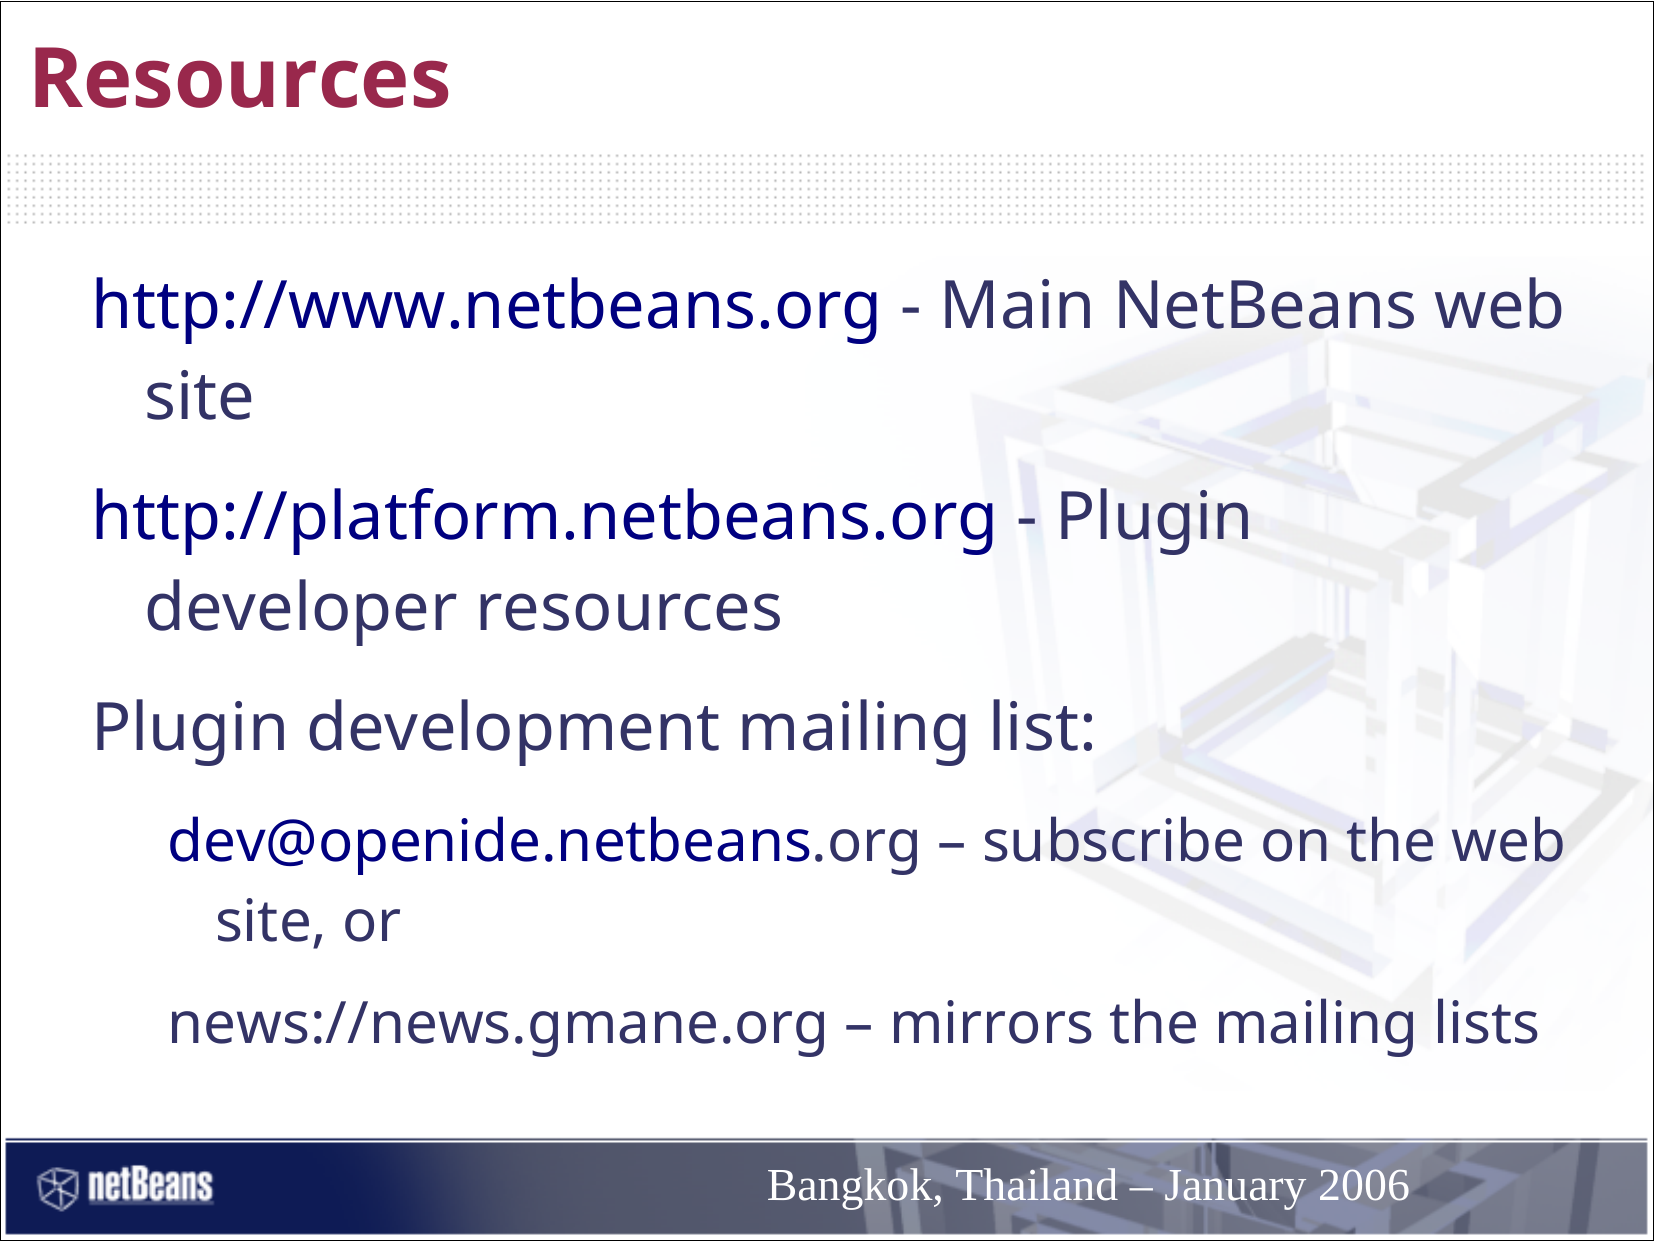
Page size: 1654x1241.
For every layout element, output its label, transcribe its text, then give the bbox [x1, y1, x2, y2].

title Resources [28, 0, 1619, 152]
list http://www.netbeans.org - Main NetBeans web site http://platform.netbeans.org - Plugin developer resources Plugin development mailing list: dev@openide.netbeans.org – subscribe on the web site, or news://news.gmane.org – mirrors the mailing lists [73, 257, 1574, 1127]
picture [1, 2, 1653, 1240]
